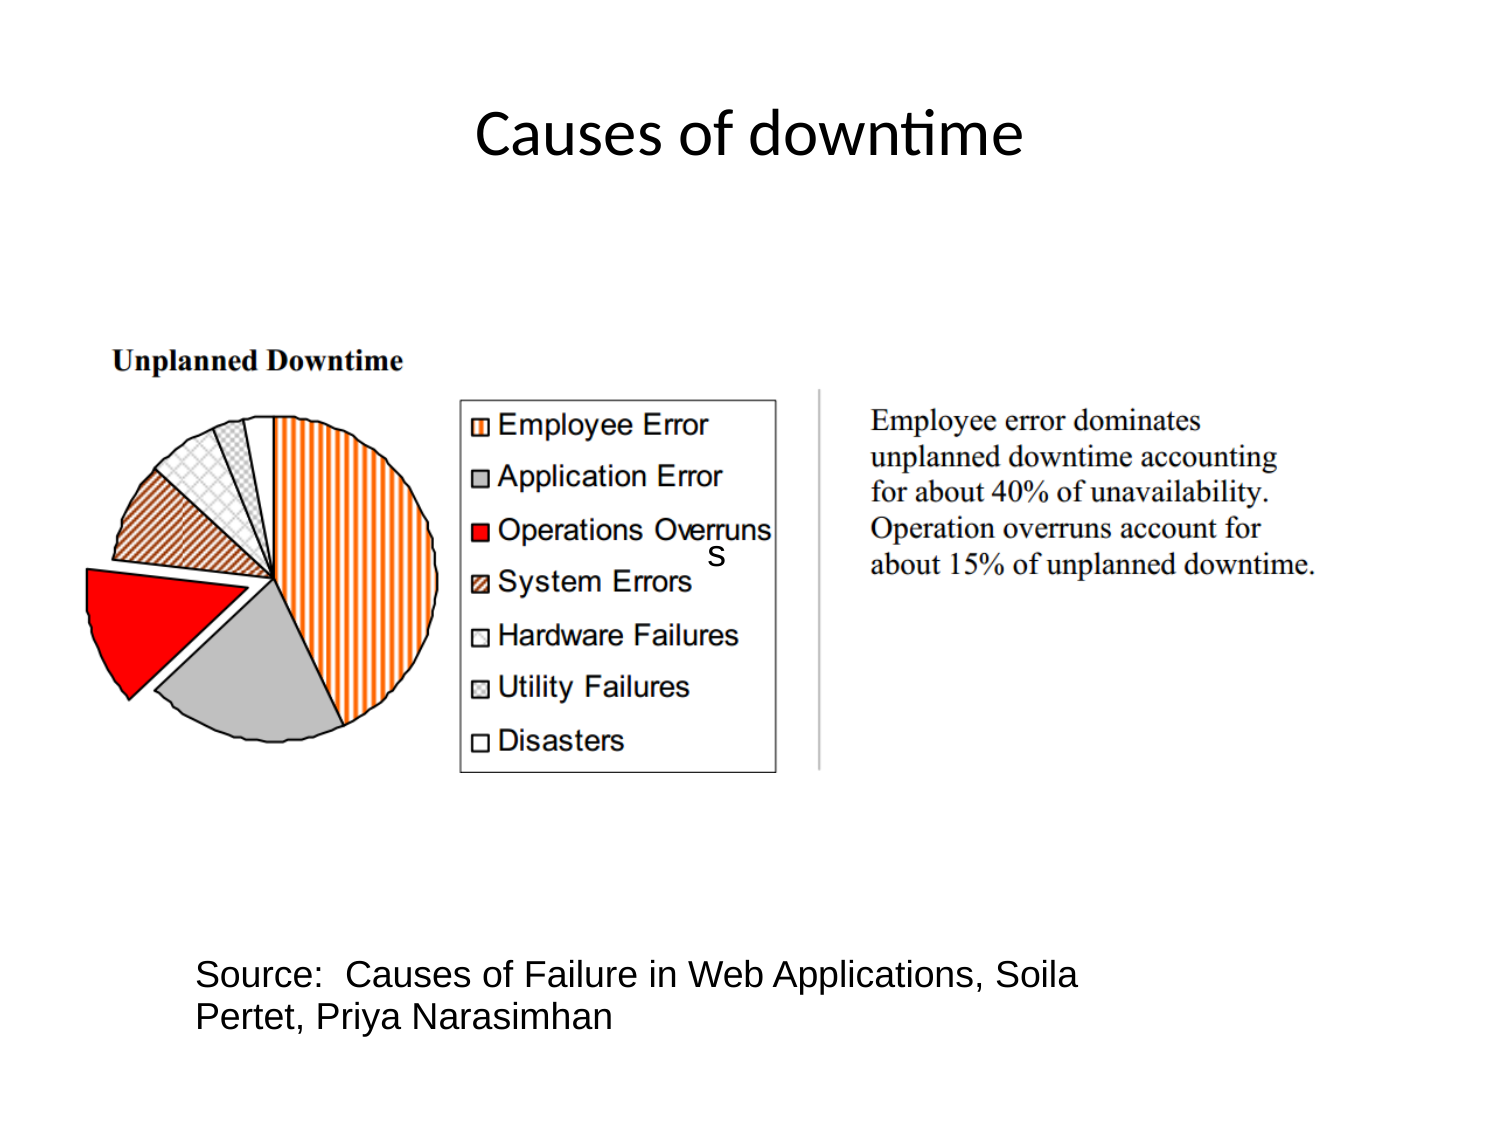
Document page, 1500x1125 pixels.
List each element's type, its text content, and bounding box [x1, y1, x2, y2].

picture [66, 333, 1368, 773]
text_box Source: Causes of Failure in Web Applications, Soila Pertet, Priya Narasimhan [180, 946, 1161, 1045]
title Causes of downtime [75, 45, 1425, 233]
